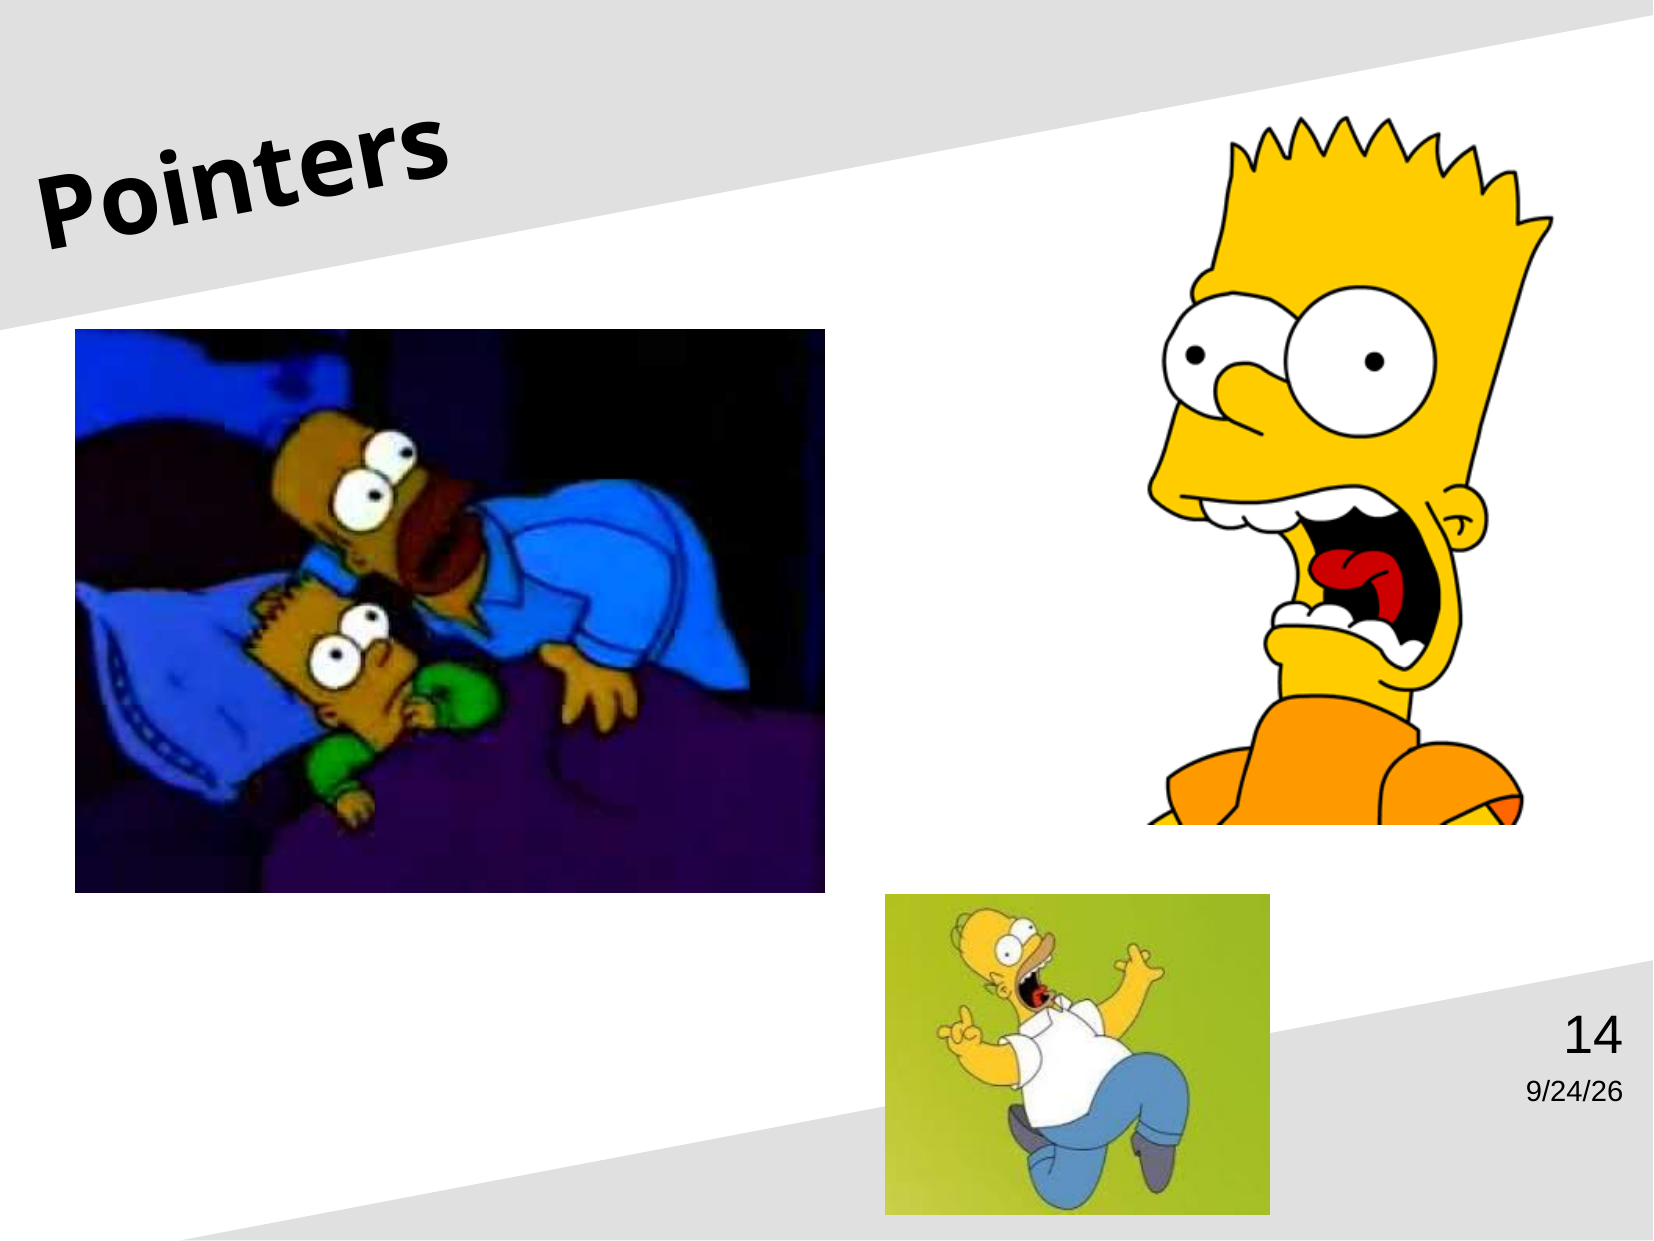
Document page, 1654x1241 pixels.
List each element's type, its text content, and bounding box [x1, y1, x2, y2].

picture [1140, 112, 1558, 826]
picture [885, 894, 1270, 1216]
picture [75, 329, 825, 893]
title Pointers [16, 0, 1518, 315]
